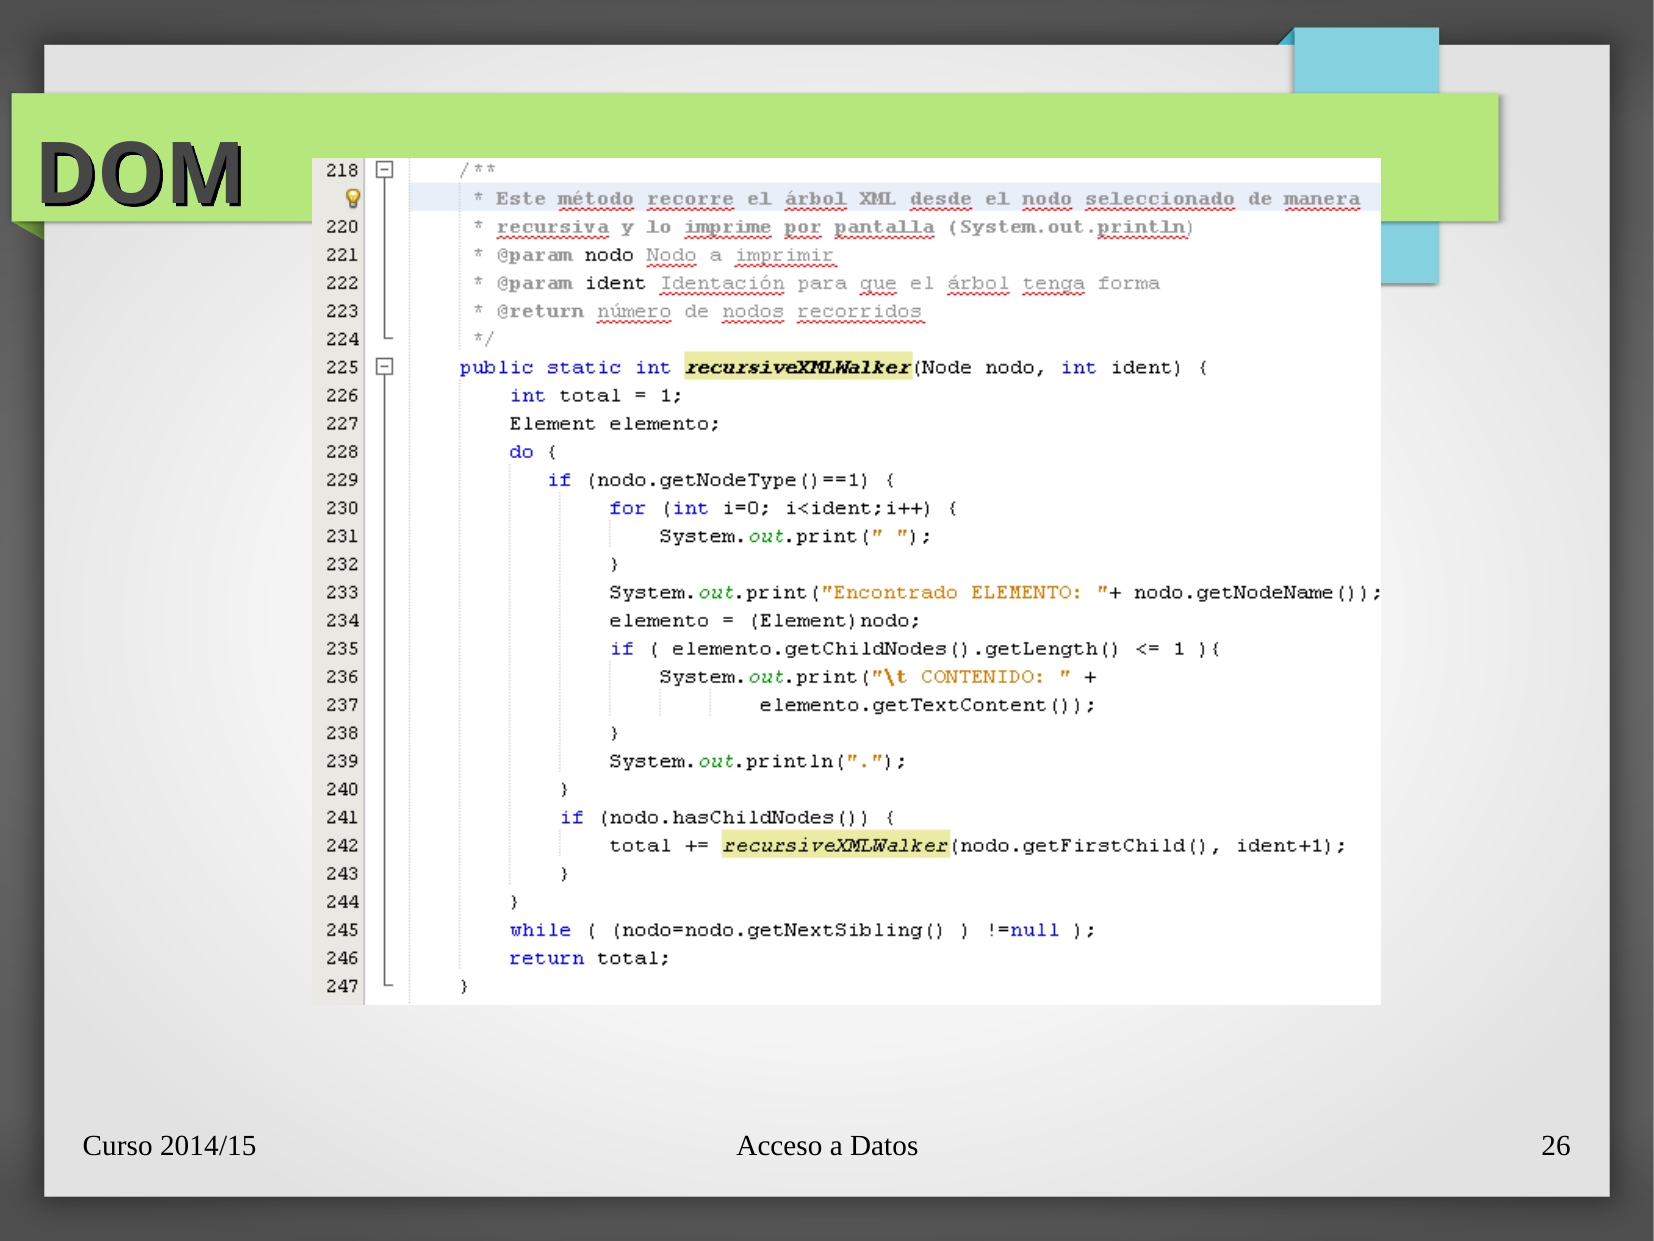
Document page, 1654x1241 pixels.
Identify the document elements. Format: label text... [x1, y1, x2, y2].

picture [0, 0, 1654, 1241]
title DOM [19, 110, 1508, 228]
